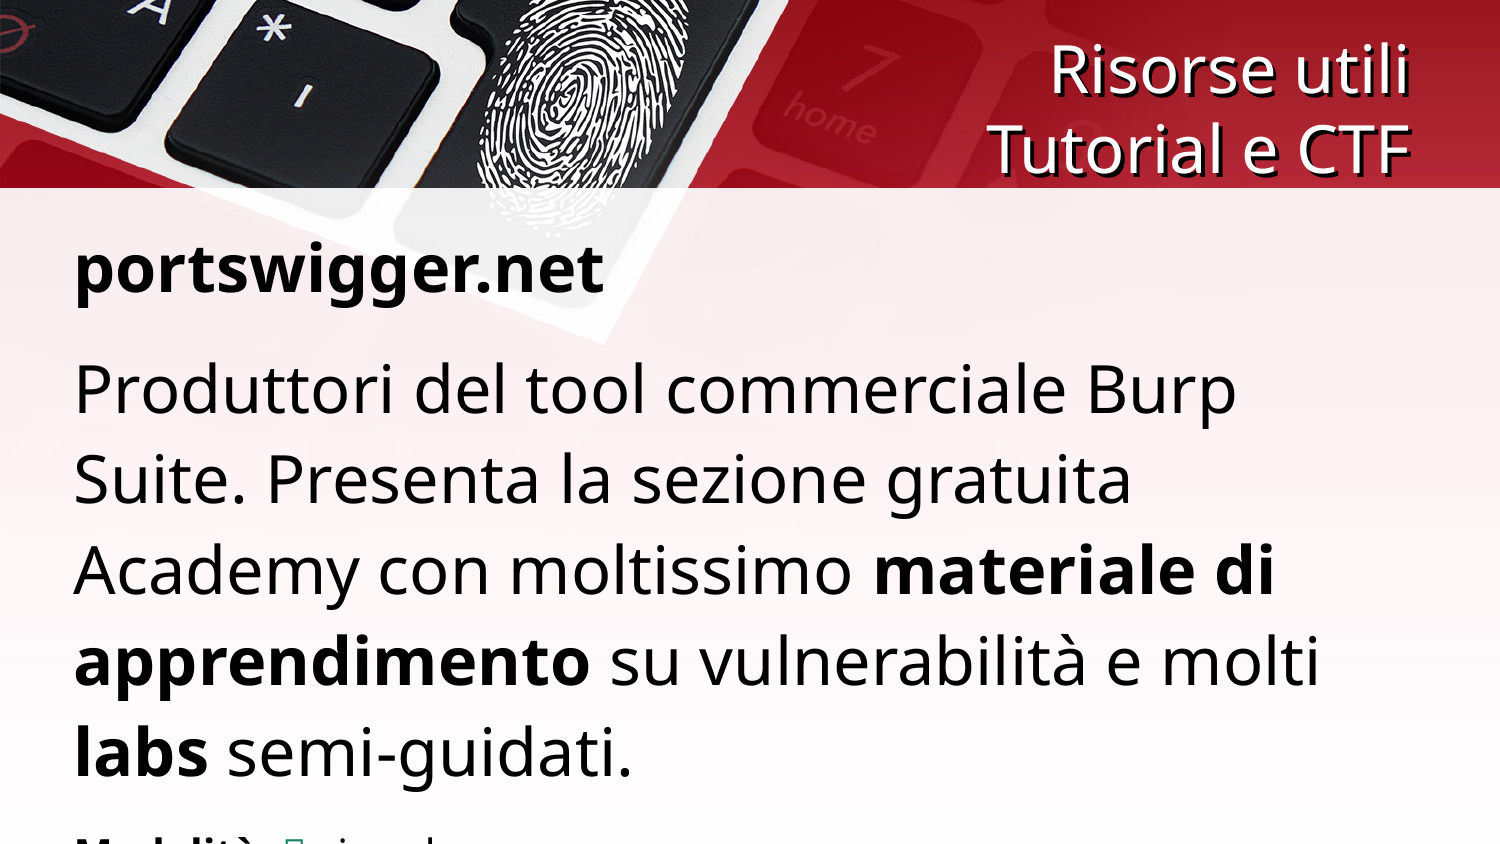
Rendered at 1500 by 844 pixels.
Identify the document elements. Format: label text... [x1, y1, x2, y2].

list portswigger.net Produttori del tool commerciale Burp Suite. Presenta la sezione gratuita Academy con moltissimo materiale di apprendimento su vulnerabilità e molti labs semi-guidati. Modalità:  singola Difficoltà: low / medium Learning: 70% - Lab: 30% [73, 221, 1418, 789]
title Risorse utili Tutorial e CTF [73, 46, 1427, 168]
picture [0, 0, 1500, 844]
